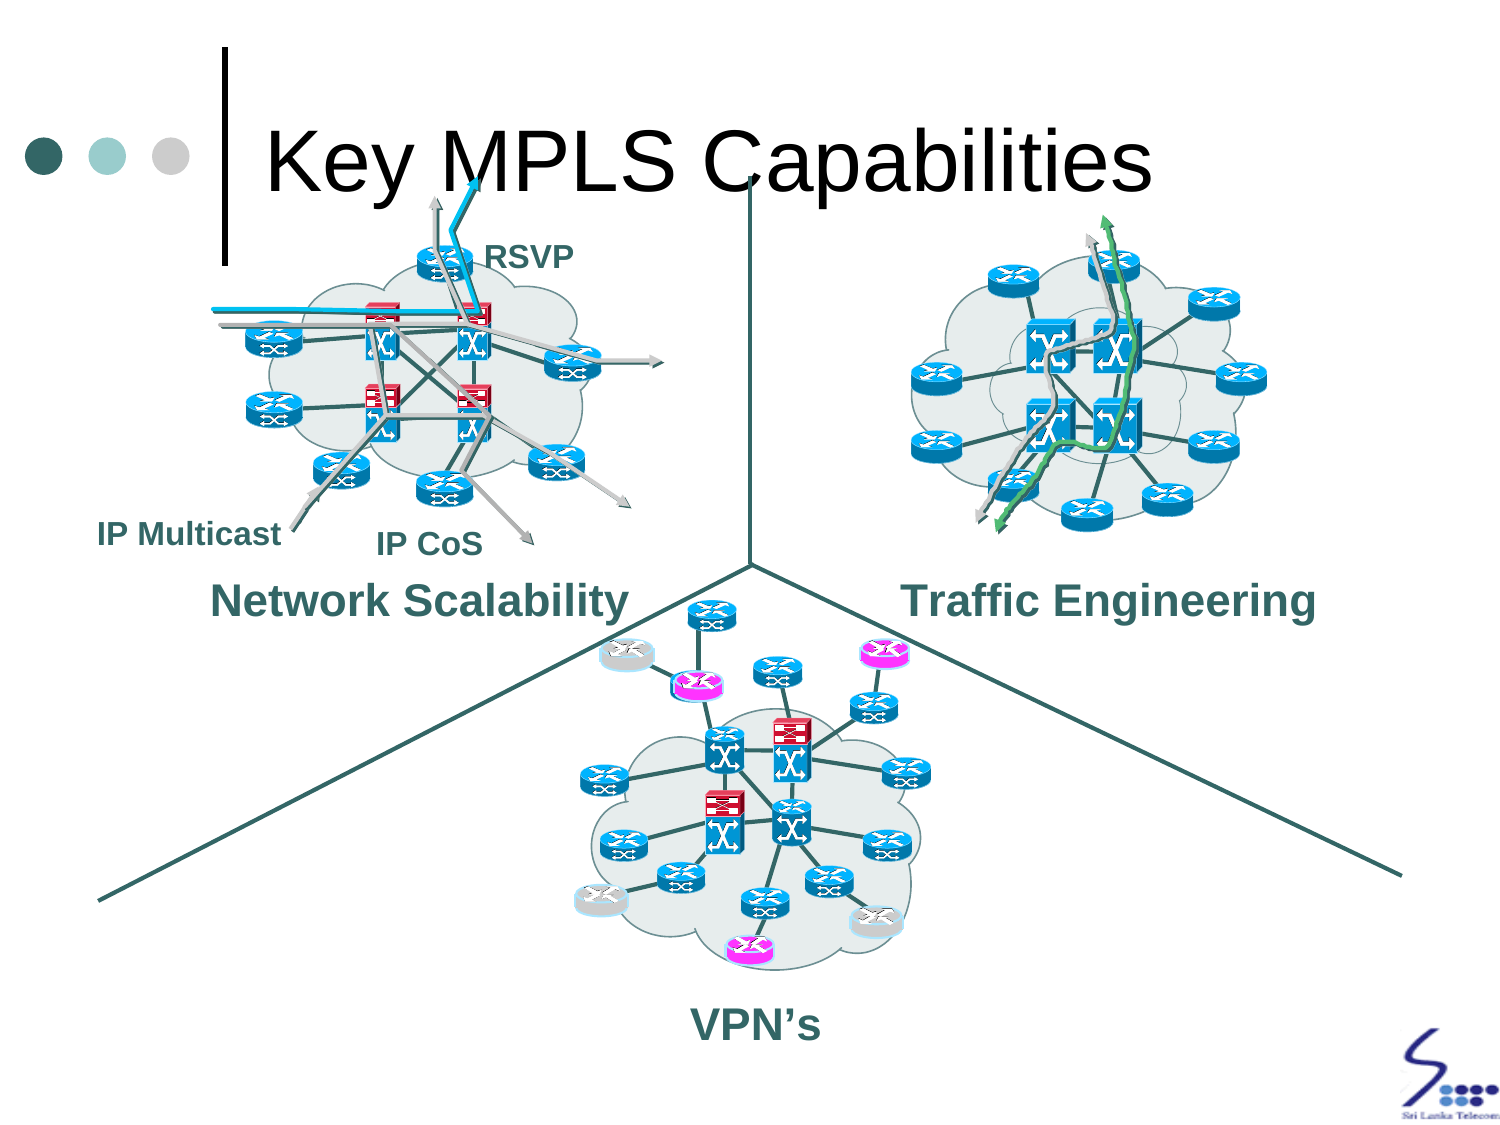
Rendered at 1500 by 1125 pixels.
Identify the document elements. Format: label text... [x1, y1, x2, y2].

text_box Traffic Engineering [884, 563, 1333, 633]
picture [1075, 398, 1093, 445]
picture [324, 456, 340, 471]
picture [699, 604, 711, 608]
picture [1051, 344, 1124, 411]
text_box Network Scalability [194, 563, 645, 633]
picture [1031, 411, 1044, 419]
picture [780, 667, 792, 673]
picture [607, 776, 619, 781]
picture [369, 412, 379, 419]
picture [1051, 355, 1067, 368]
picture [448, 475, 462, 480]
picture [428, 260, 437, 265]
picture [1108, 284, 1125, 318]
picture [427, 483, 442, 490]
picture [560, 448, 574, 454]
picture [539, 456, 551, 463]
picture [909, 250, 1110, 526]
picture [277, 404, 292, 410]
picture [861, 696, 873, 700]
picture [590, 768, 603, 781]
picture [461, 245, 604, 358]
picture [1227, 366, 1239, 371]
picture [670, 670, 722, 677]
picture [763, 667, 775, 673]
text_box IP Multicast [80, 504, 299, 561]
picture [1245, 366, 1257, 371]
picture [399, 328, 436, 332]
picture [753, 656, 805, 691]
picture [406, 328, 604, 480]
picture [259, 395, 272, 401]
picture [277, 333, 292, 340]
picture [1031, 332, 1067, 348]
picture [245, 329, 382, 489]
picture [684, 873, 696, 878]
text_box [726, 935, 774, 966]
picture [687, 600, 701, 607]
picture [1098, 335, 1132, 368]
picture [416, 488, 476, 510]
picture [381, 428, 393, 438]
picture [697, 611, 709, 617]
picture [245, 391, 265, 400]
picture [267, 245, 454, 308]
picture [580, 691, 934, 975]
picture [562, 457, 574, 463]
picture [376, 330, 393, 355]
picture [1126, 411, 1133, 419]
picture [467, 425, 589, 484]
picture [1013, 450, 1045, 477]
picture [460, 420, 477, 438]
picture [1098, 411, 1114, 426]
picture [1244, 374, 1257, 380]
text_box [601, 639, 653, 672]
picture [687, 600, 740, 635]
picture [447, 258, 458, 263]
picture [764, 660, 776, 664]
title Key MPLS Capabilities [249, 31, 1401, 282]
picture [1098, 440, 1107, 445]
picture [257, 333, 271, 340]
picture [669, 866, 680, 870]
picture [556, 356, 570, 364]
picture [429, 475, 443, 480]
picture [454, 280, 473, 308]
text_box [860, 639, 910, 670]
text_box [674, 671, 723, 702]
picture [667, 873, 678, 879]
picture [381, 338, 475, 413]
text_box [575, 884, 628, 917]
picture [257, 404, 271, 411]
text_box IP CoS [359, 514, 501, 571]
picture [877, 703, 889, 709]
text_box [851, 906, 903, 939]
picture [326, 420, 472, 492]
picture [715, 611, 727, 617]
text_box RSVP [467, 227, 592, 284]
picture [1006, 250, 1270, 535]
picture [781, 660, 793, 664]
picture [460, 330, 485, 356]
picture [859, 703, 871, 709]
picture [1031, 360, 1043, 368]
picture [1053, 377, 1072, 398]
picture [245, 314, 463, 322]
picture [348, 465, 359, 471]
picture [1030, 411, 1067, 447]
picture [1120, 262, 1130, 267]
picture [1226, 374, 1238, 380]
picture [1119, 254, 1130, 258]
picture [447, 483, 463, 490]
picture [1099, 254, 1112, 269]
picture [1118, 435, 1133, 447]
picture [670, 696, 722, 705]
text_box VPN’s [674, 987, 838, 1058]
picture [753, 656, 768, 663]
picture [1400, 1024, 1500, 1125]
